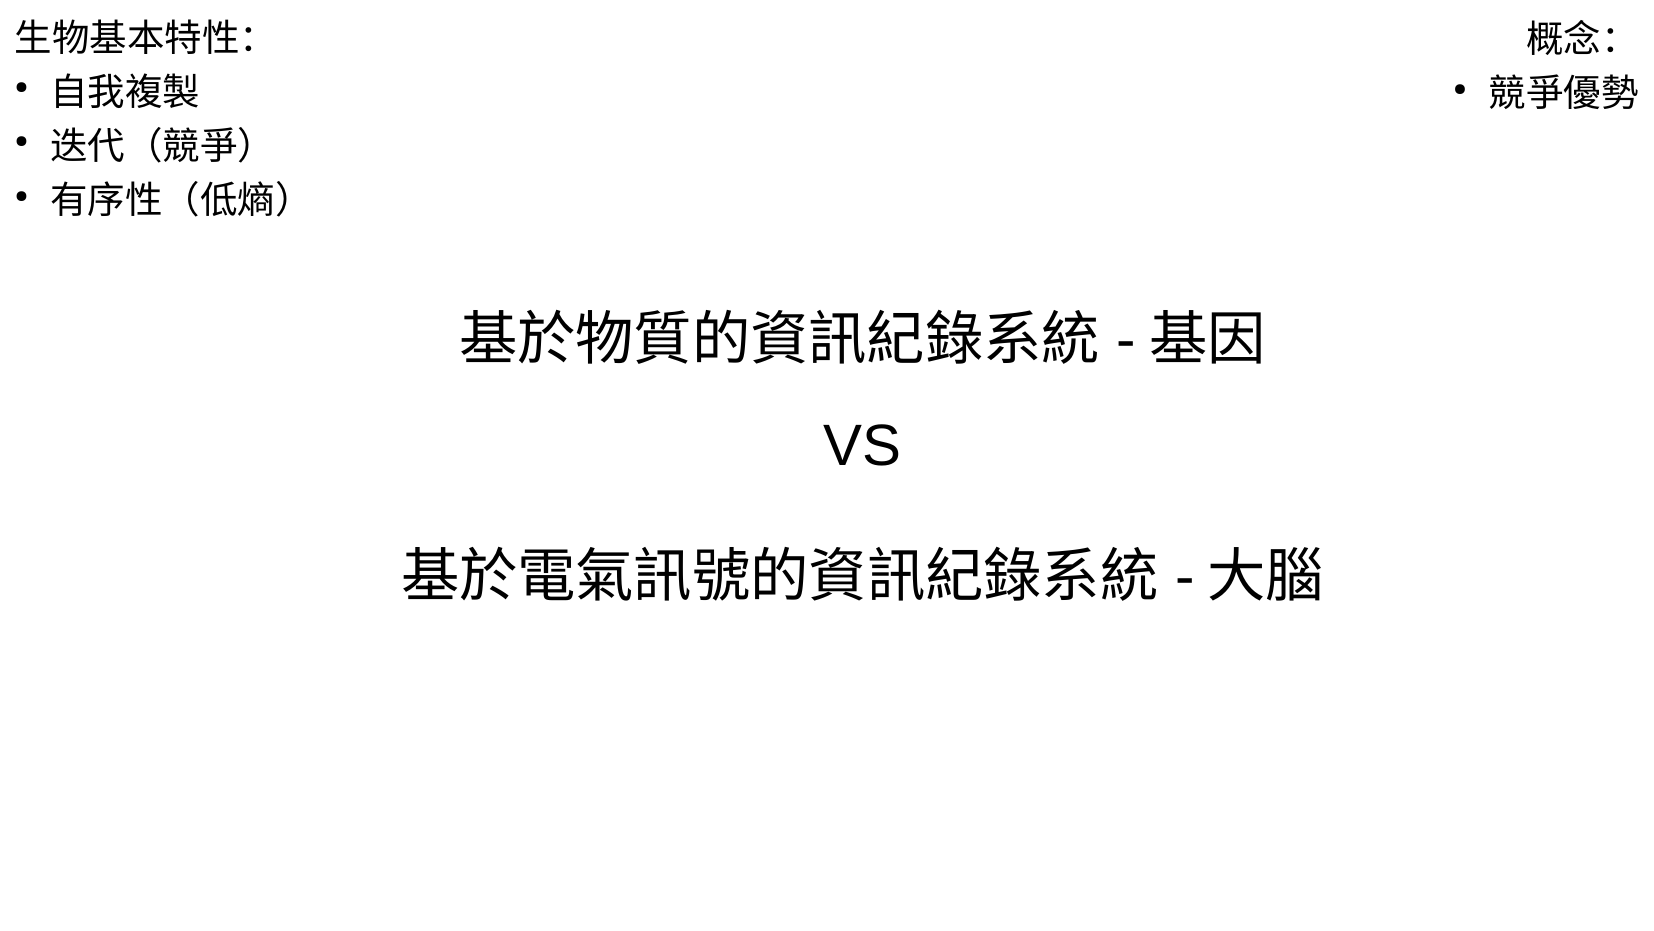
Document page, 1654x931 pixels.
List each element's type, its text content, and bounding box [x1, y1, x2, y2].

text_box 生物基本特性： 自我複製 迭代（競爭） 有序性（低熵） [0, 0, 391, 213]
text_box 概念： 競爭優勢 [1263, 1, 1654, 166]
text_box VS [420, 405, 1306, 485]
text_box 基於物質的資訊紀錄系統-基因 [420, 285, 1306, 405]
text_box 基於電氣訊號的資訊紀錄系統-大腦 [240, 521, 1486, 691]
